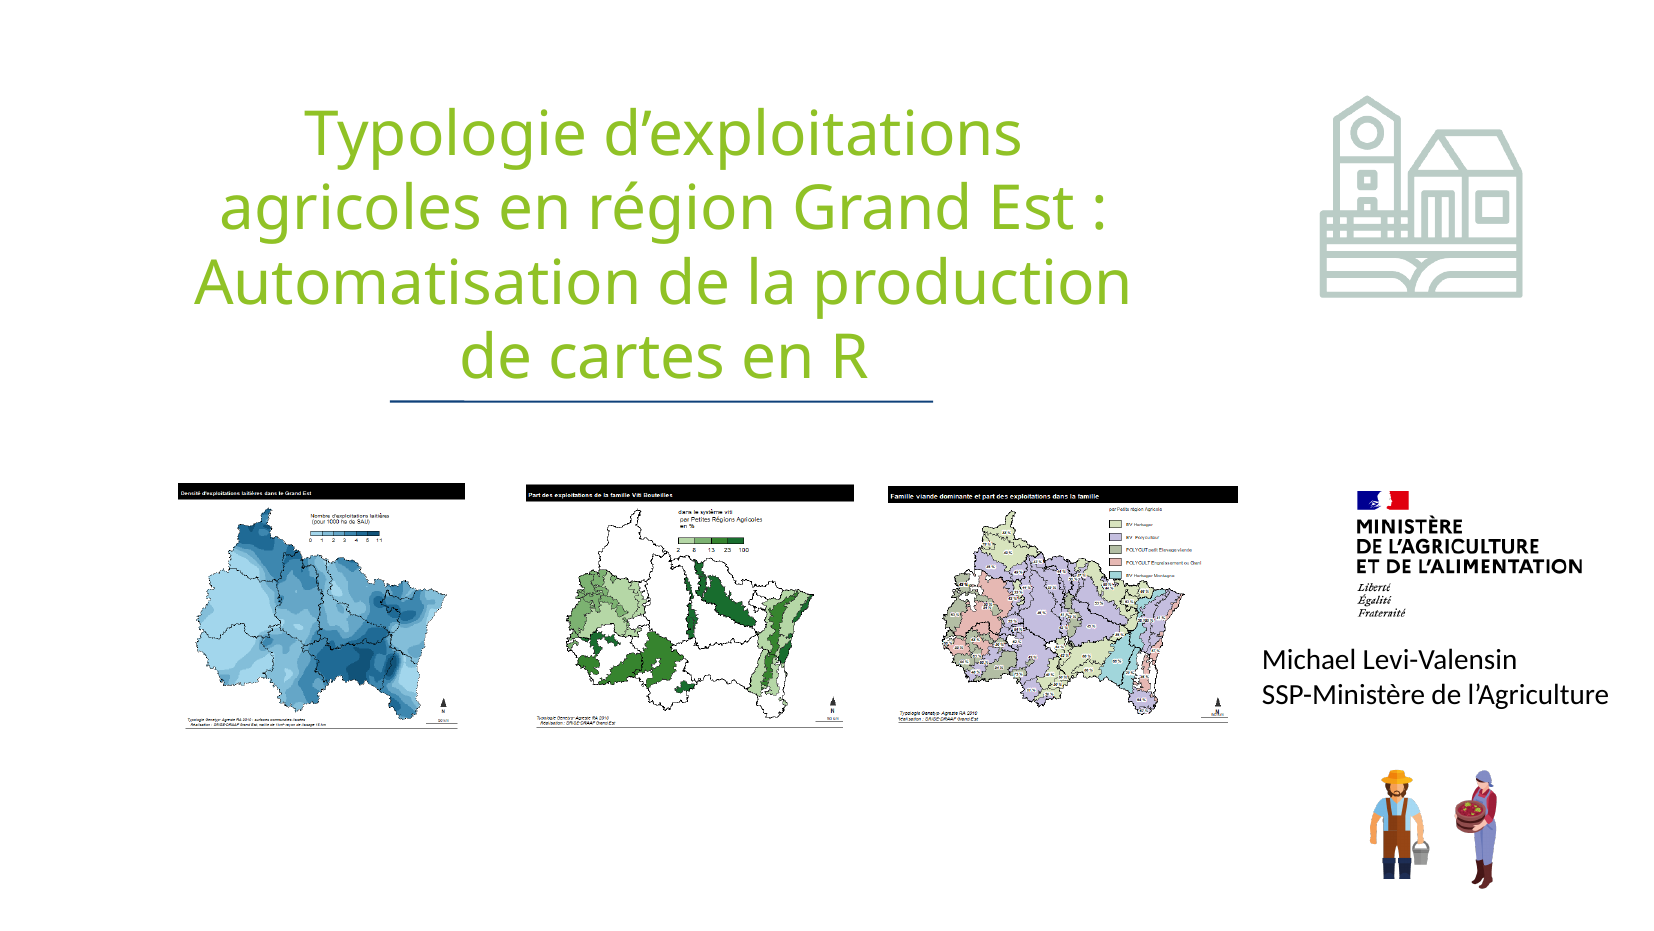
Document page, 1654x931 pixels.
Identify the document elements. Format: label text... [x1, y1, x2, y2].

text_box Michael Levi-Valensin SSP-Ministère de l’Agriculture [1247, 632, 1630, 719]
picture [1319, 95, 1523, 298]
title Typologie d’exploitations agricoles en région Grand Est : Automatisation de la production de cartes en R [154, 85, 1175, 402]
picture [1316, 742, 1553, 911]
picture [501, 464, 1247, 771]
picture [1357, 491, 1582, 617]
picture [154, 465, 473, 770]
